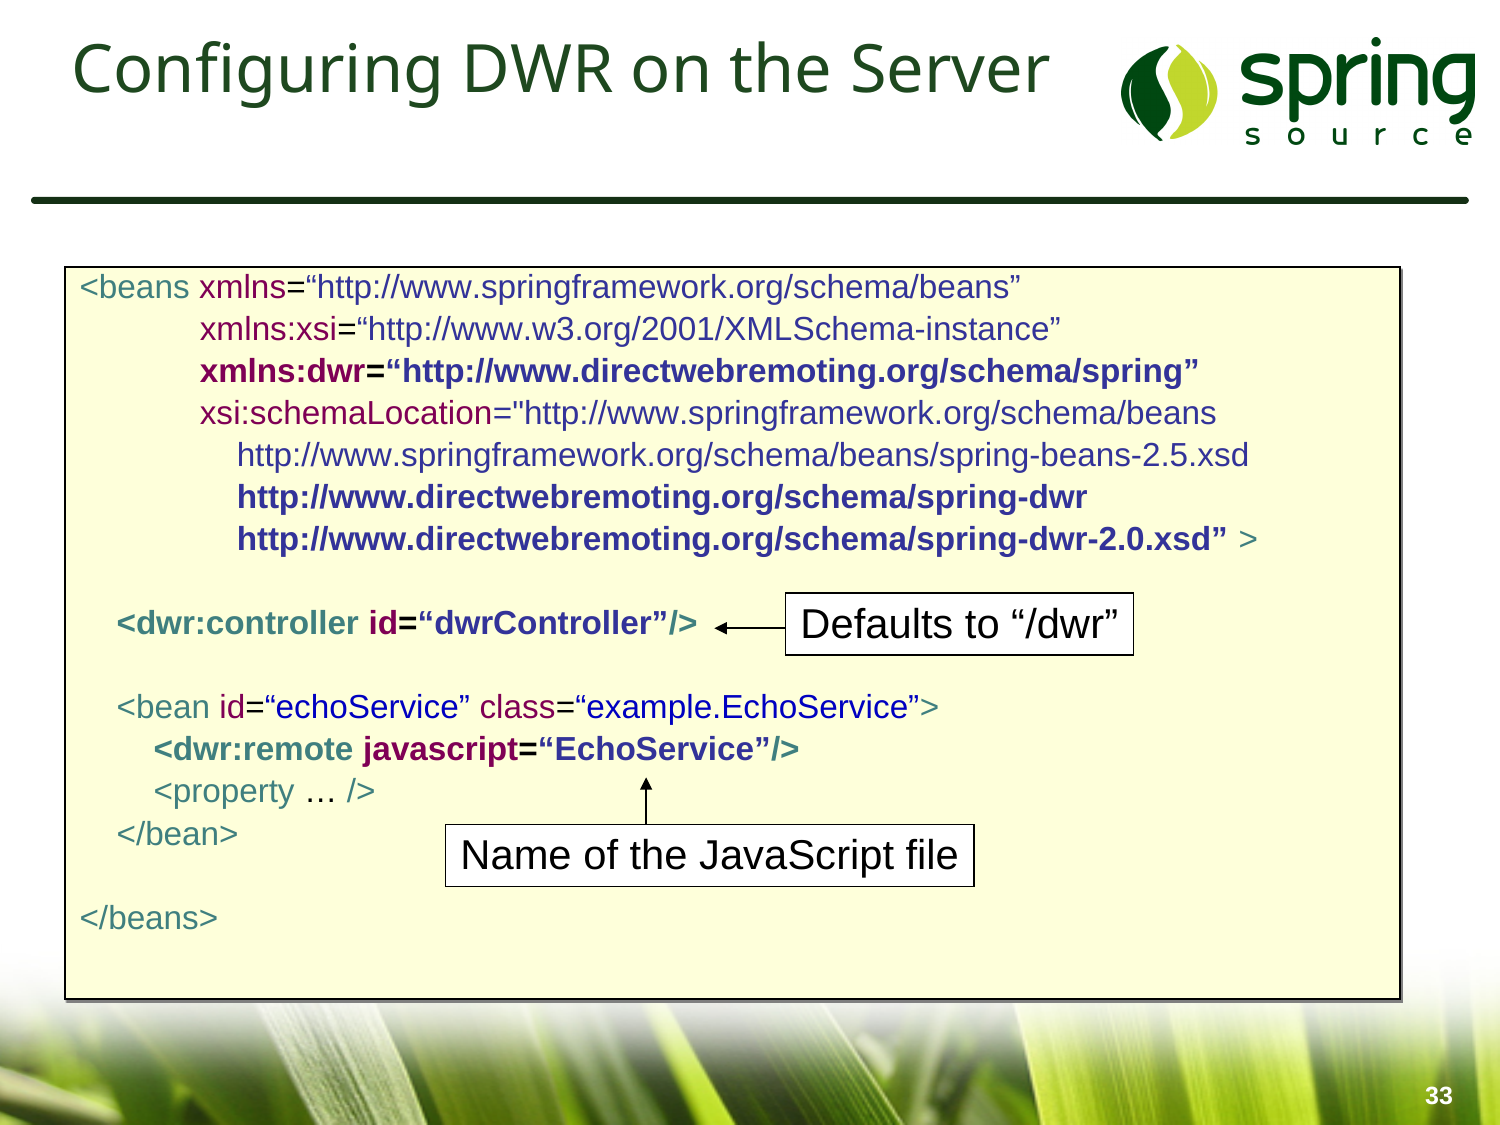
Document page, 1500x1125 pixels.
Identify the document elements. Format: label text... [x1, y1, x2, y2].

text_box Defaults to “/dwr” [785, 592, 1134, 655]
text_box Name of the JavaScript file [445, 824, 975, 887]
text_box <beans xmlns=“http://www.springframework.org/schema/beans” xmlns:xsi=“http://www.w3.org/2001/XMLSchema-instance” xmlns:dwr=“http://www.directwebremoting.org/schema/spring” xsi:schemaLocation="http://www.springframework.org/schema/beans http://www.springframework.org/schema/beans/spring-beans-2.5.xsd http://www.directwebremoting.org/schema/spring-dwr http://www.directwebremoting.org/schema/spring-dwr-2.0.xsd” > <dwr:controller id=“dwrController”/> <bean id=“echoService” class=“example.EchoService”> <dwr:remote javascript=“EchoService”/> <property … /> </bean> </beans> [64, 267, 1400, 1000]
picture [1121, 37, 1475, 145]
title Configuring DWR on the Server [56, 13, 1089, 191]
picture [0, 944, 1500, 1125]
